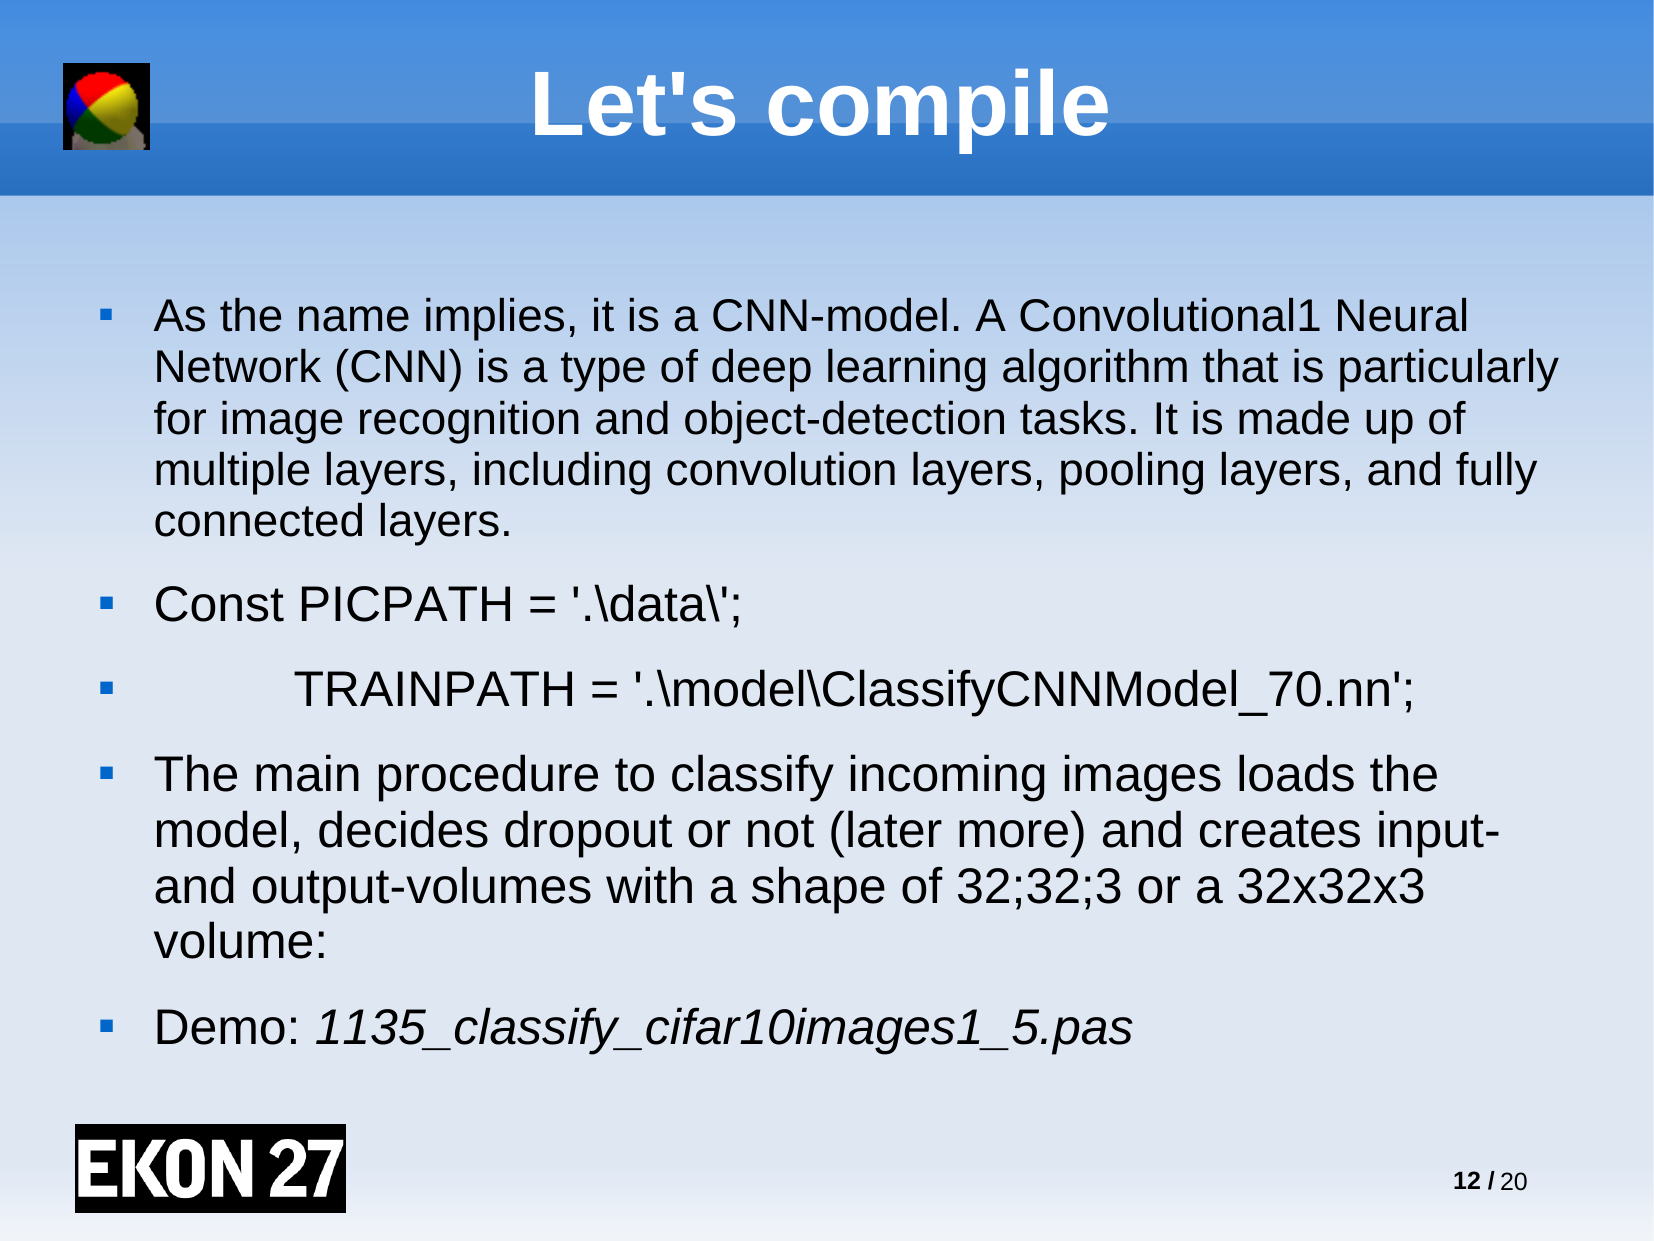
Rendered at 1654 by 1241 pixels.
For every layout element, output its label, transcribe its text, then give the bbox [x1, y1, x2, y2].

list As the name implies, it is a CNN-model. A Convolutional1 Neural Network (CNN) is a type of deep learning algorithm that is particularly for image recognition and object-detection tasks. It is made up of multiple layers, including convolution layers, pooling layers, and fully connected layers. Const PICPATH = '.\data\'; TRAINPATH = '.\model\ClassifyCNNModel_70.nn'; The main procedure to classify incoming images loads the model, decides dropout or not (later more) and creates input- and output-volumes with a shape of 32;32;3 or a 32x32x3 volume: Demo: 1135_classify_cifar10images1_5.pas [82, 290, 1571, 1109]
picture [0, 0, 1654, 1241]
title Let's compile [76, 0, 1565, 208]
